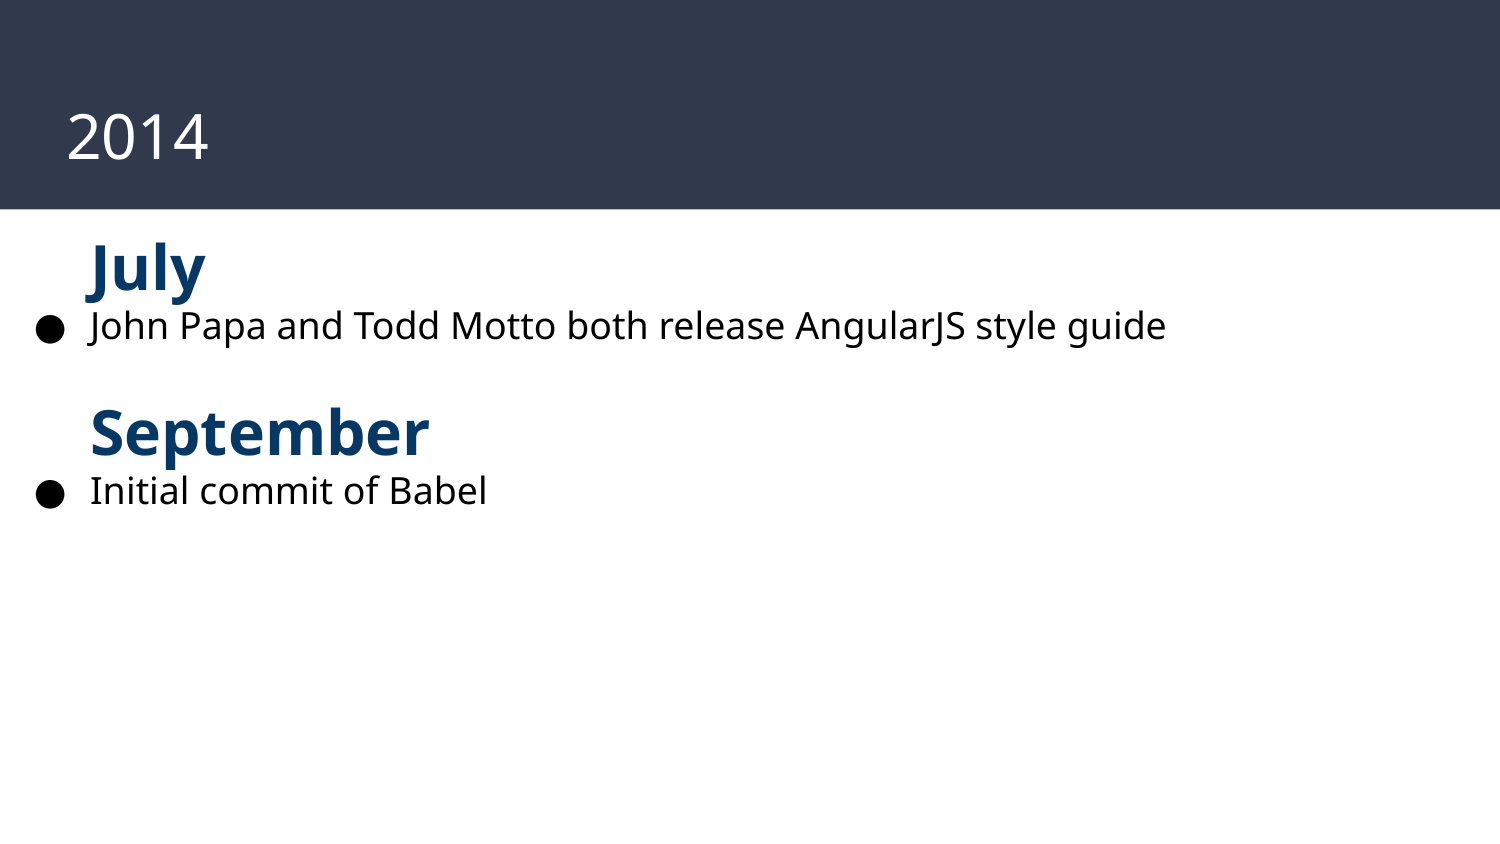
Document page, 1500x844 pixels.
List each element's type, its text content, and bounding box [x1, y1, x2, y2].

text_box July John Papa and Todd Motto both release AngularJS style guide September Initial commit of Babel [0, 212, 1500, 830]
title 2014 [51, 82, 1449, 185]
